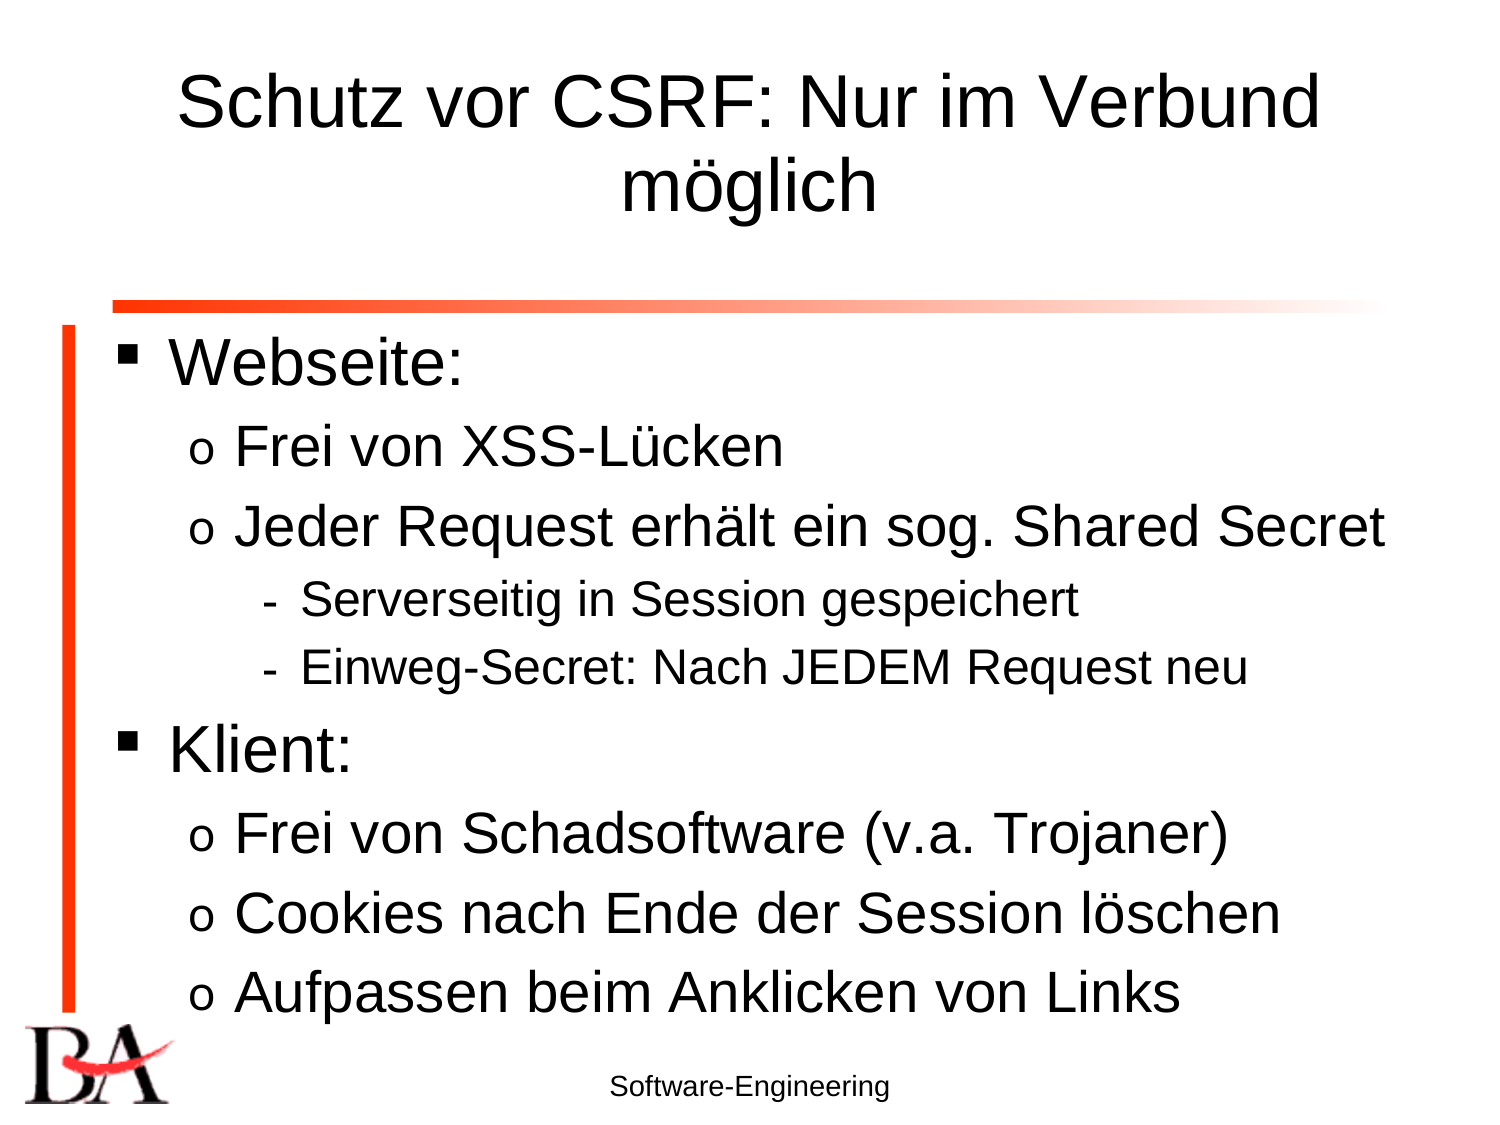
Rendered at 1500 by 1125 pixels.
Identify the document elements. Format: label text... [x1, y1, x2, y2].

title Schutz vor CSRF: Nur im Verbund möglich [112, 28, 1388, 259]
picture [24, 1024, 175, 1104]
list Webseite: Frei von XSS-Lücken Jeder Request erhält ein sog. Shared Secret Serverseitig in Session gespeichert Einweg-Secret: Nach JEDEM Request neu Klient: Frei von Schadsoftware (v.a. Trojaner) Cookies nach Ende der Session löschen Aufpassen beim Anklicken von Links [112, 324, 1388, 1036]
